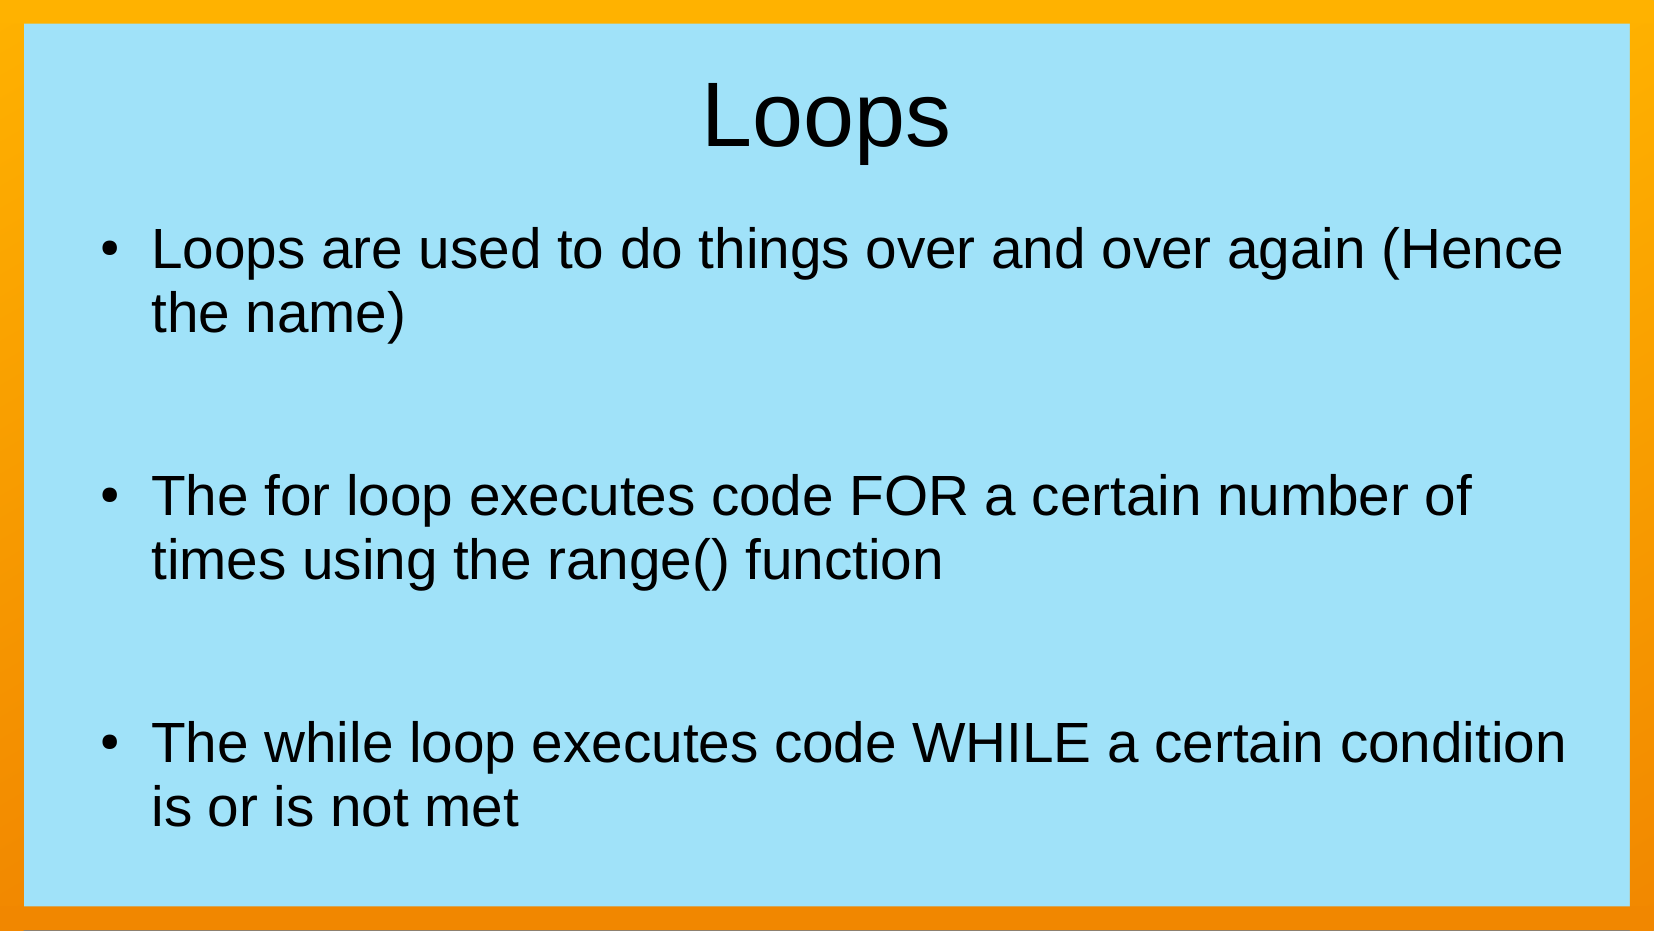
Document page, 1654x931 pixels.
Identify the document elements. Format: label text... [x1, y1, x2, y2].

list Loops are used to do things over and over again (Hence the name) The for loop executes code FOR a certain number of times using the range() function The while loop executes code WHILE a certain condition is or is not met [82, 217, 1571, 839]
title Loops [82, 37, 1571, 193]
